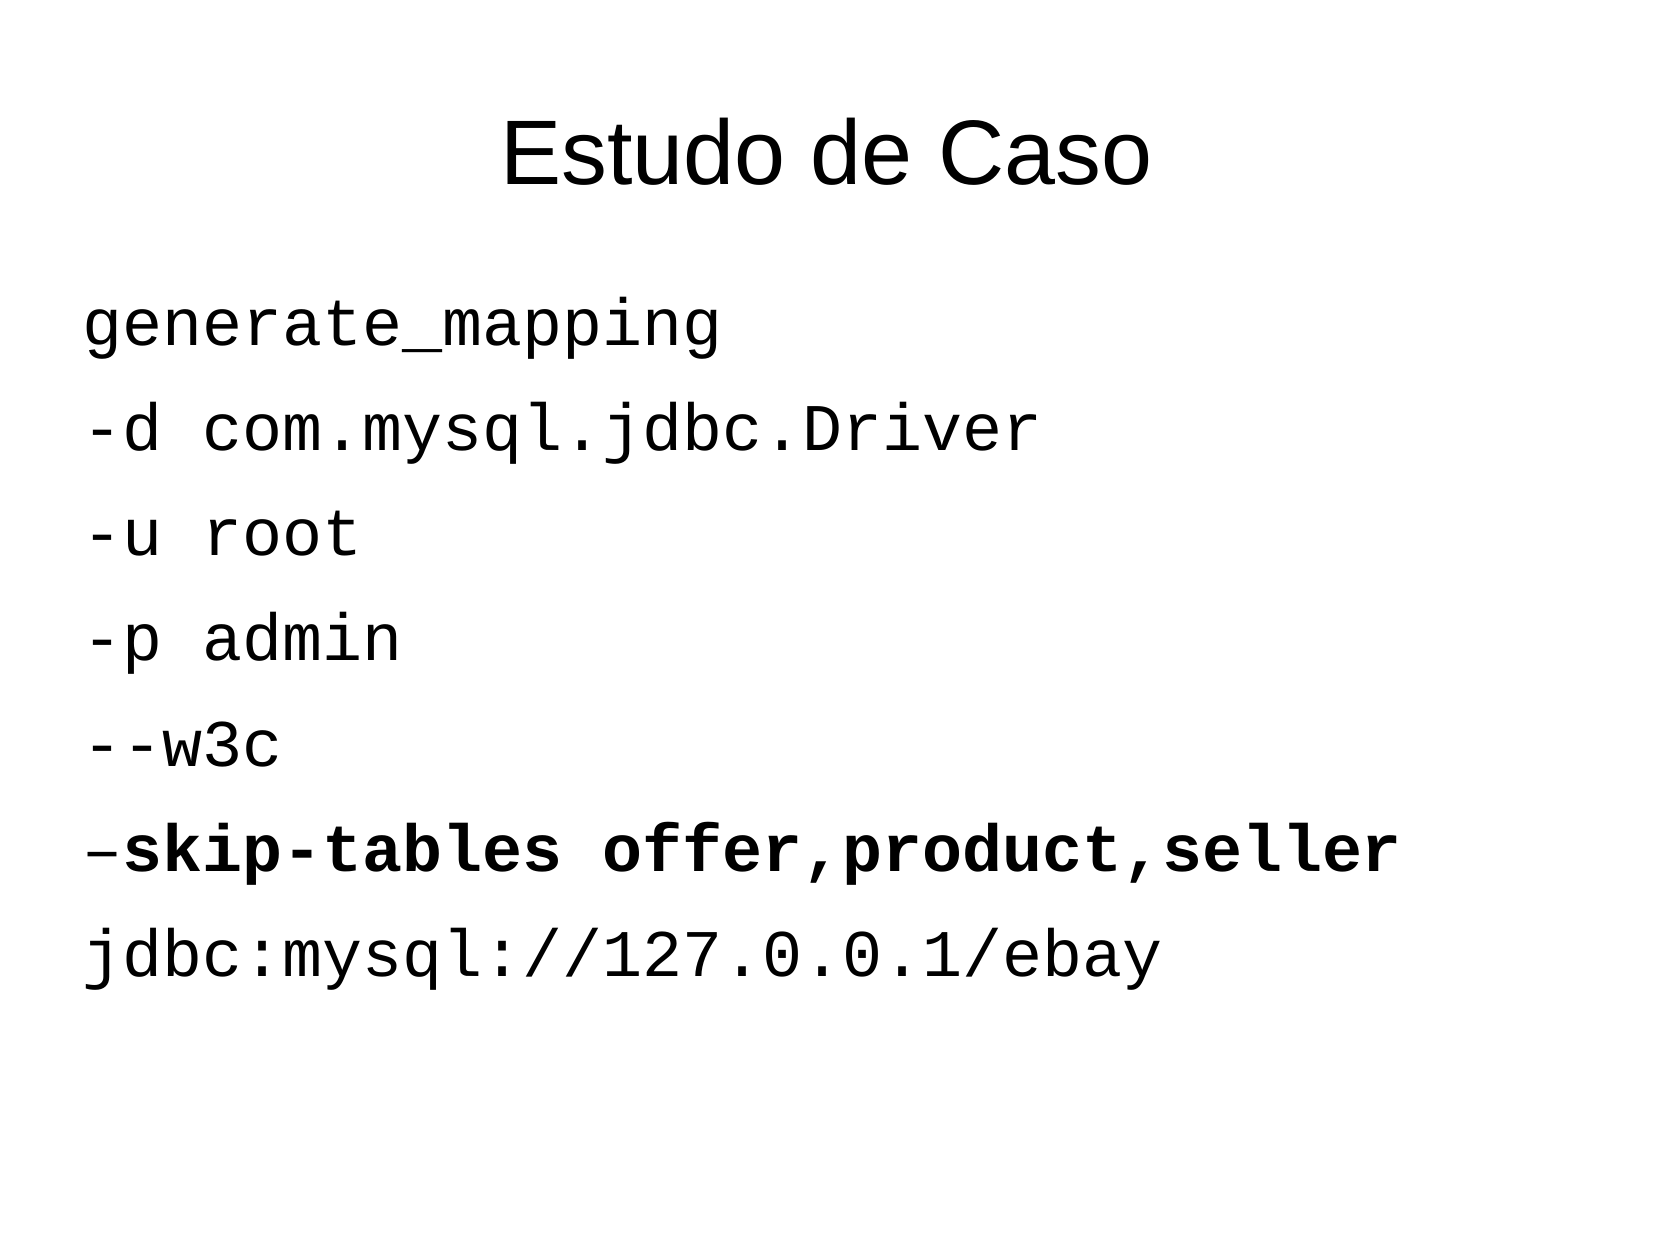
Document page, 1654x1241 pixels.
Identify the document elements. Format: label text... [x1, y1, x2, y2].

list generate_mapping -d com.mysql.jdbc.Driver -u root -p admin --w3c –skip-tables offer,product,seller jdbc:mysql://127.0.0.1/ebay [82, 290, 1571, 1109]
title Estudo de Caso [82, 49, 1571, 257]
